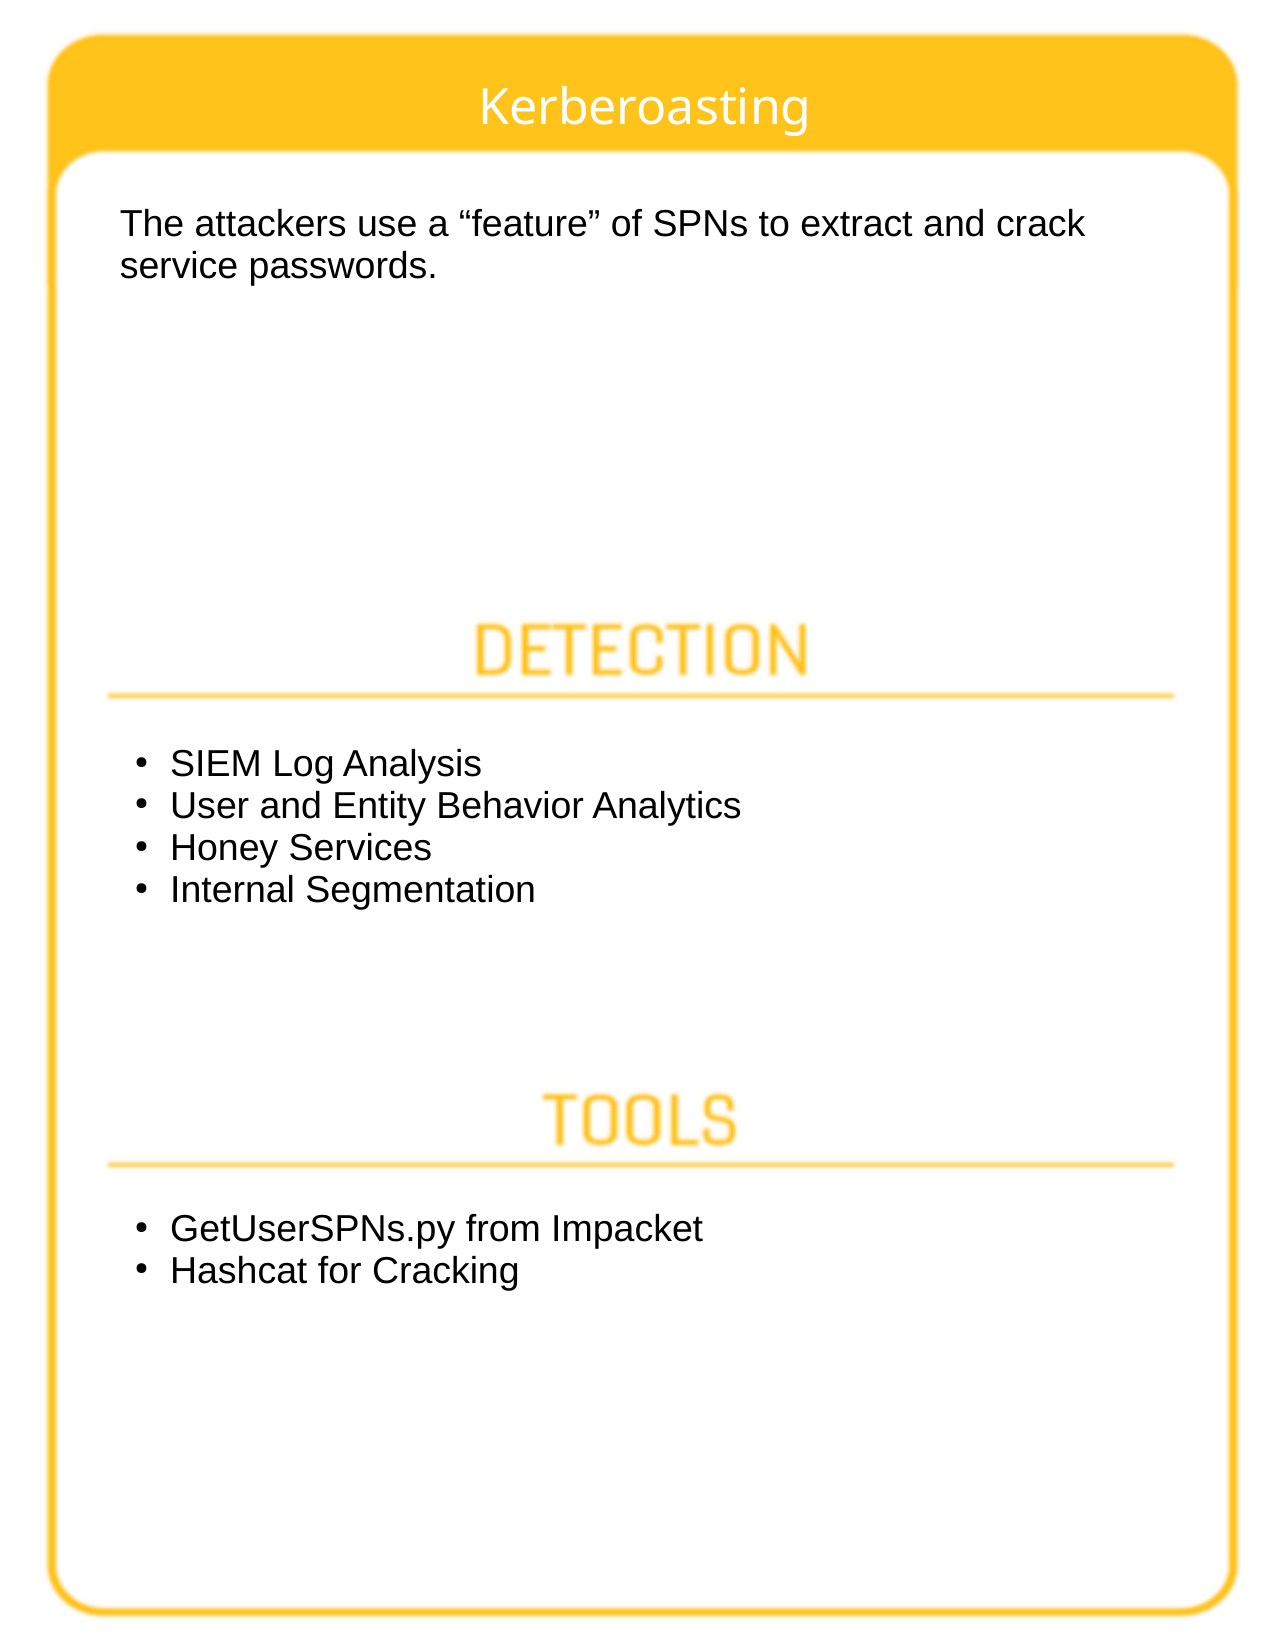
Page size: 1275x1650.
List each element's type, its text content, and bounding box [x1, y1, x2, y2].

picture [0, 0, 1275, 1650]
text_box The attackers use a “feature” of SPNs to extract and crack service passwords. [104, 194, 1185, 294]
text_box SIEM Log Analysis User and Entity Behavior Analytics Honey Services Internal Segmentation [119, 734, 1155, 918]
text_box GetUserSPNs.py from Impacket Hashcat for Cracking [119, 1199, 1170, 1346]
text_box Kerberoasting [89, 54, 1200, 156]
